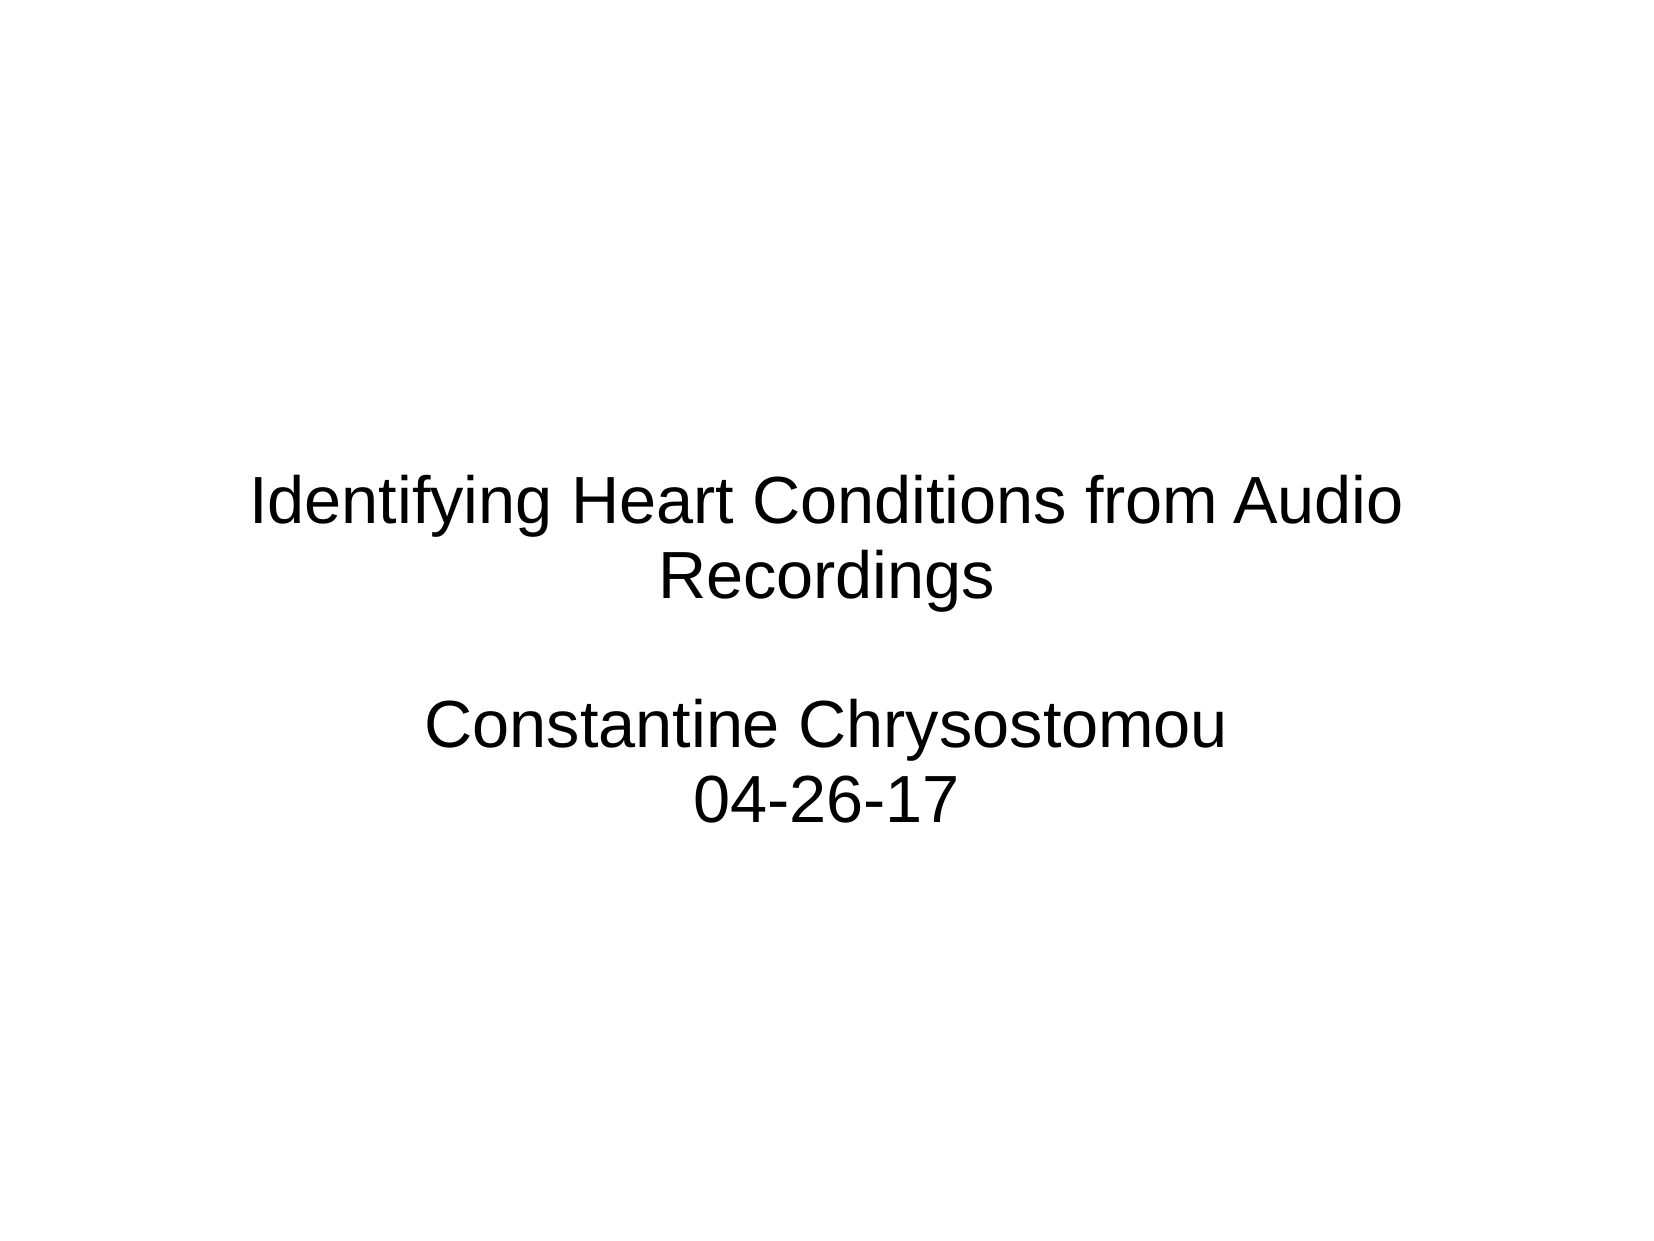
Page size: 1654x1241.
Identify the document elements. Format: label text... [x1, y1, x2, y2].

subtitle Identifying Heart Conditions from Audio Recordings Constantine Chrysostomou 04-26-17 [82, 290, 1571, 1010]
